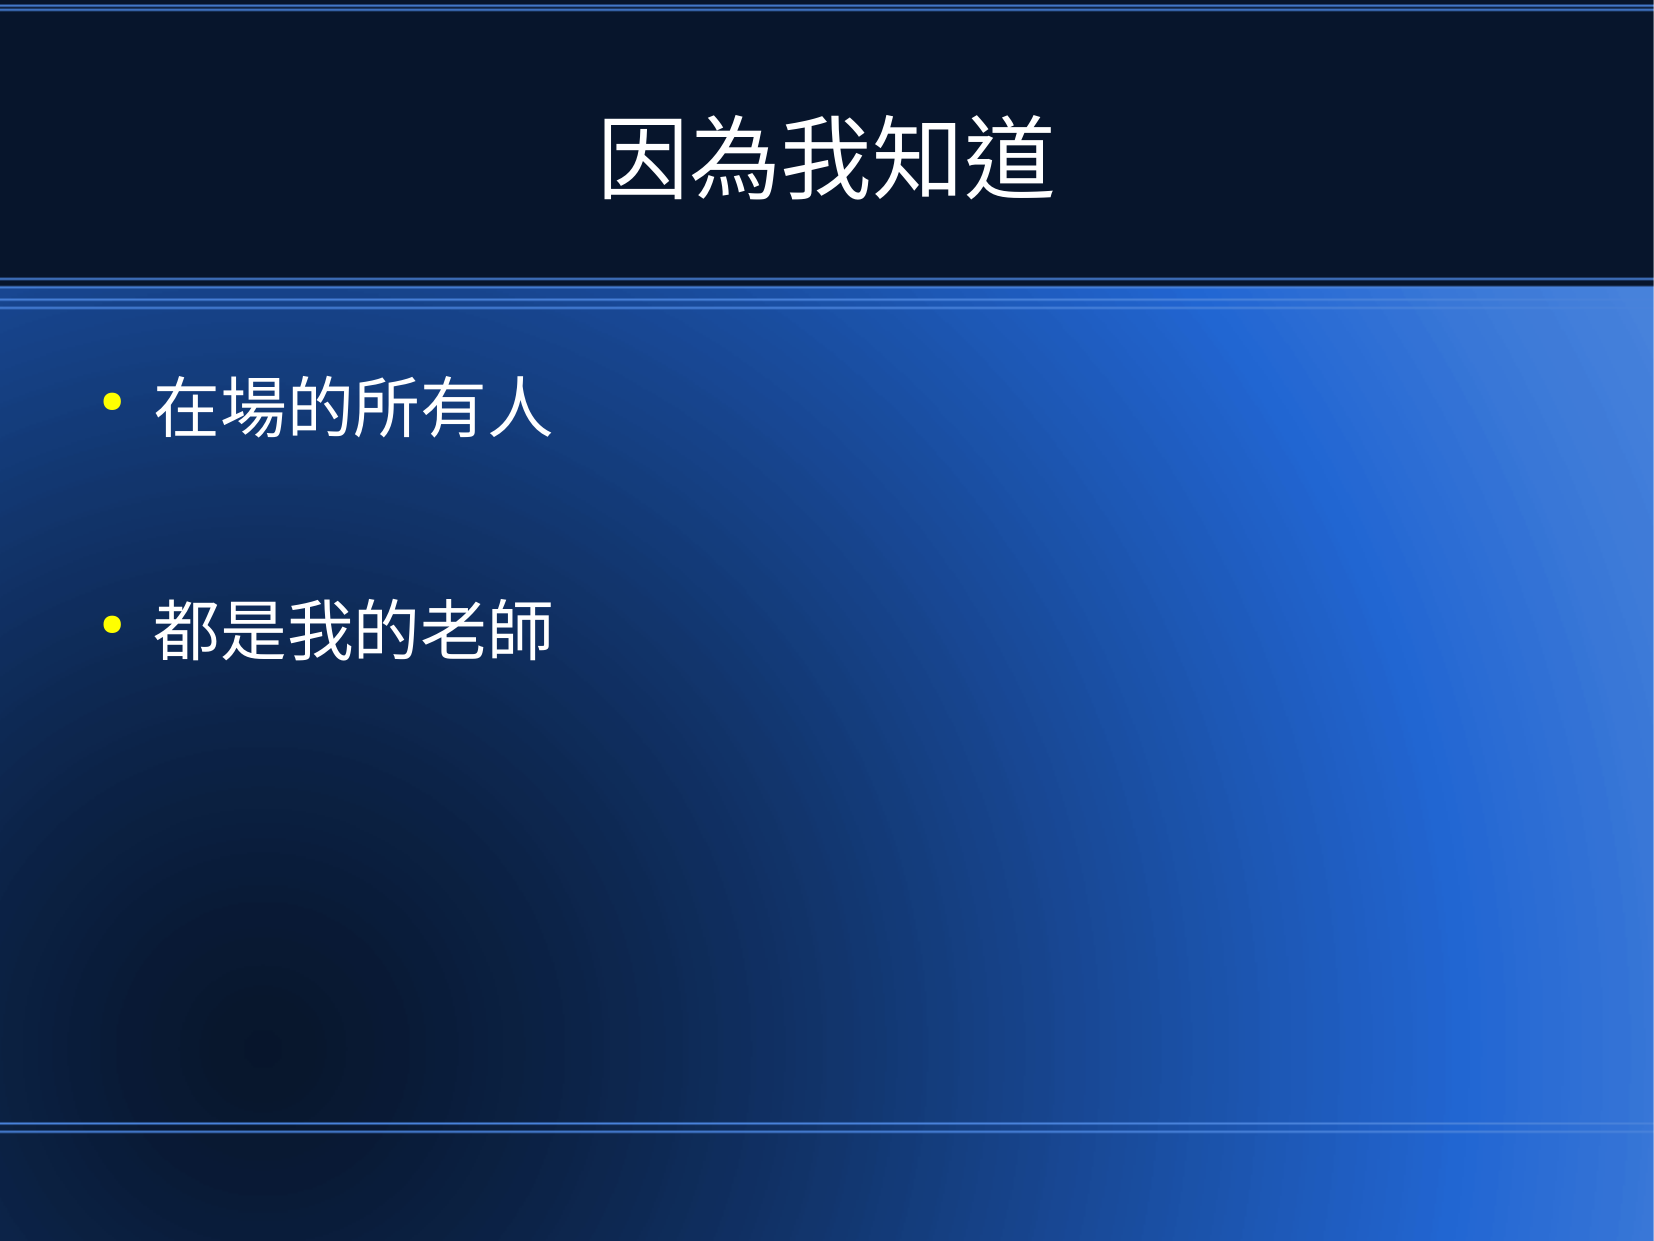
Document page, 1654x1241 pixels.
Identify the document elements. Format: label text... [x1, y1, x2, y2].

picture [0, 0, 1654, 1241]
list 在場的所有人 都是我的老師 [82, 355, 1571, 1075]
title 因為我知道 [82, 49, 1571, 257]
